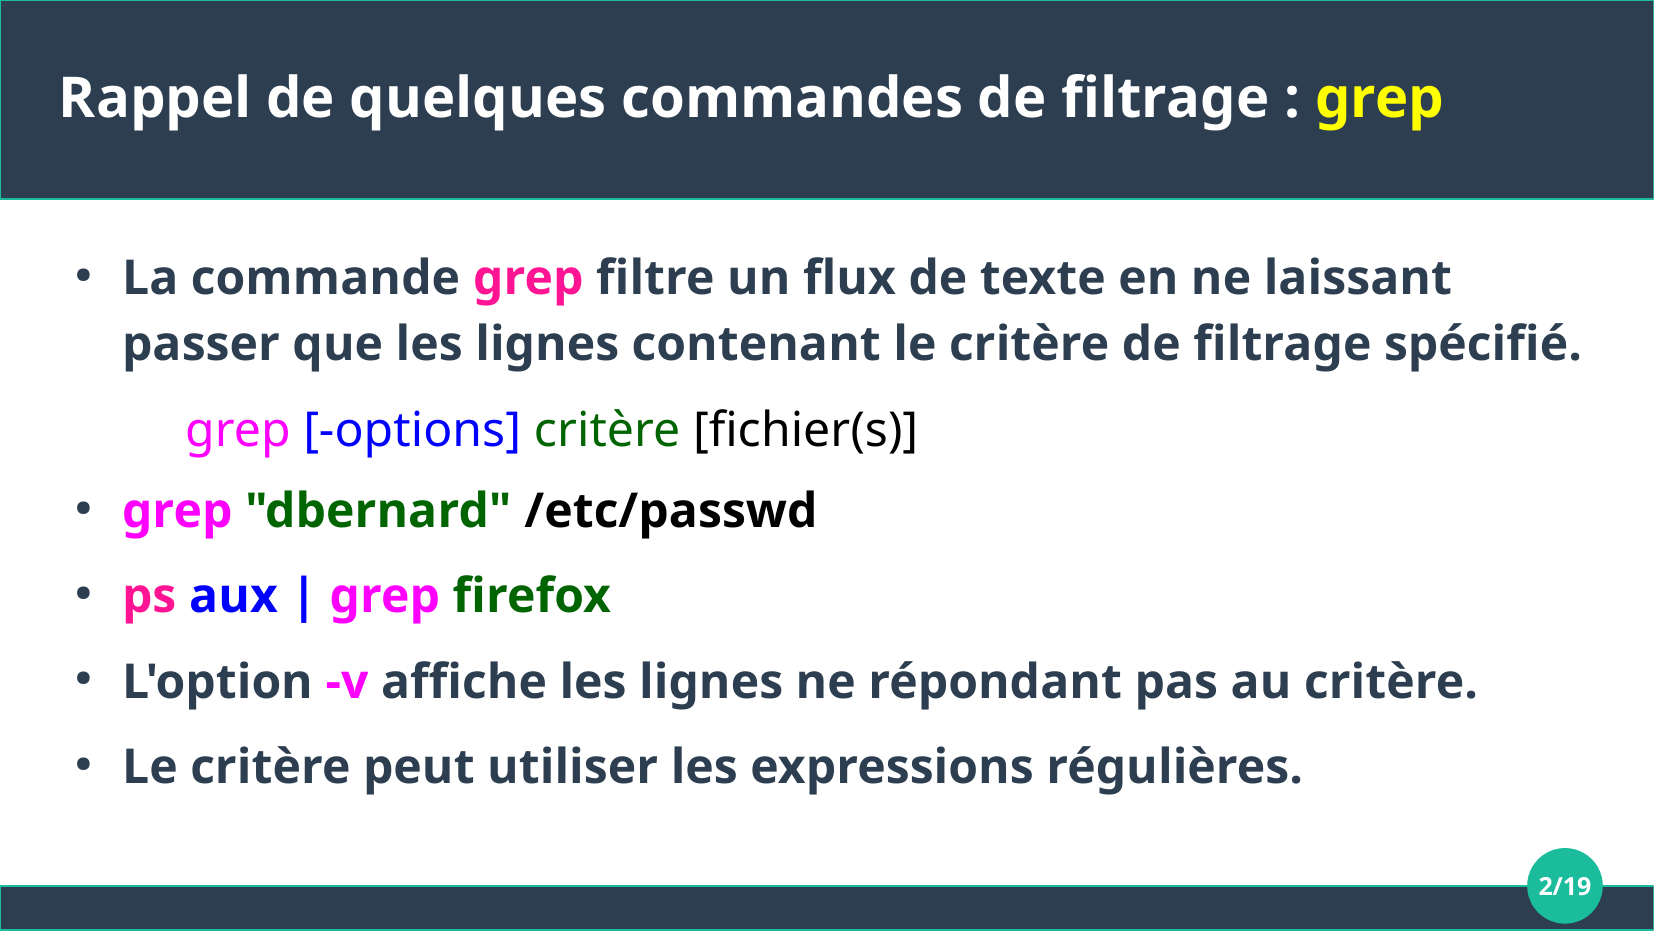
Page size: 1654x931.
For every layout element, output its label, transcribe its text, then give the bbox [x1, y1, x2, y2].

list La commande grep filtre un flux de texte en ne laissant passer que les lignes contenant le critère de filtrage spécifié. grep [-options] critère [fichier(s)] grep "dbernard" /etc/passwd ps aux | grep firefox L'option -v affiche les lignes ne répondant pas au critère. Le critère peut utiliser les expressions régulières. [59, 243, 1595, 864]
title Rappel de quelques commandes de filtrage : grep [59, 37, 1595, 155]
